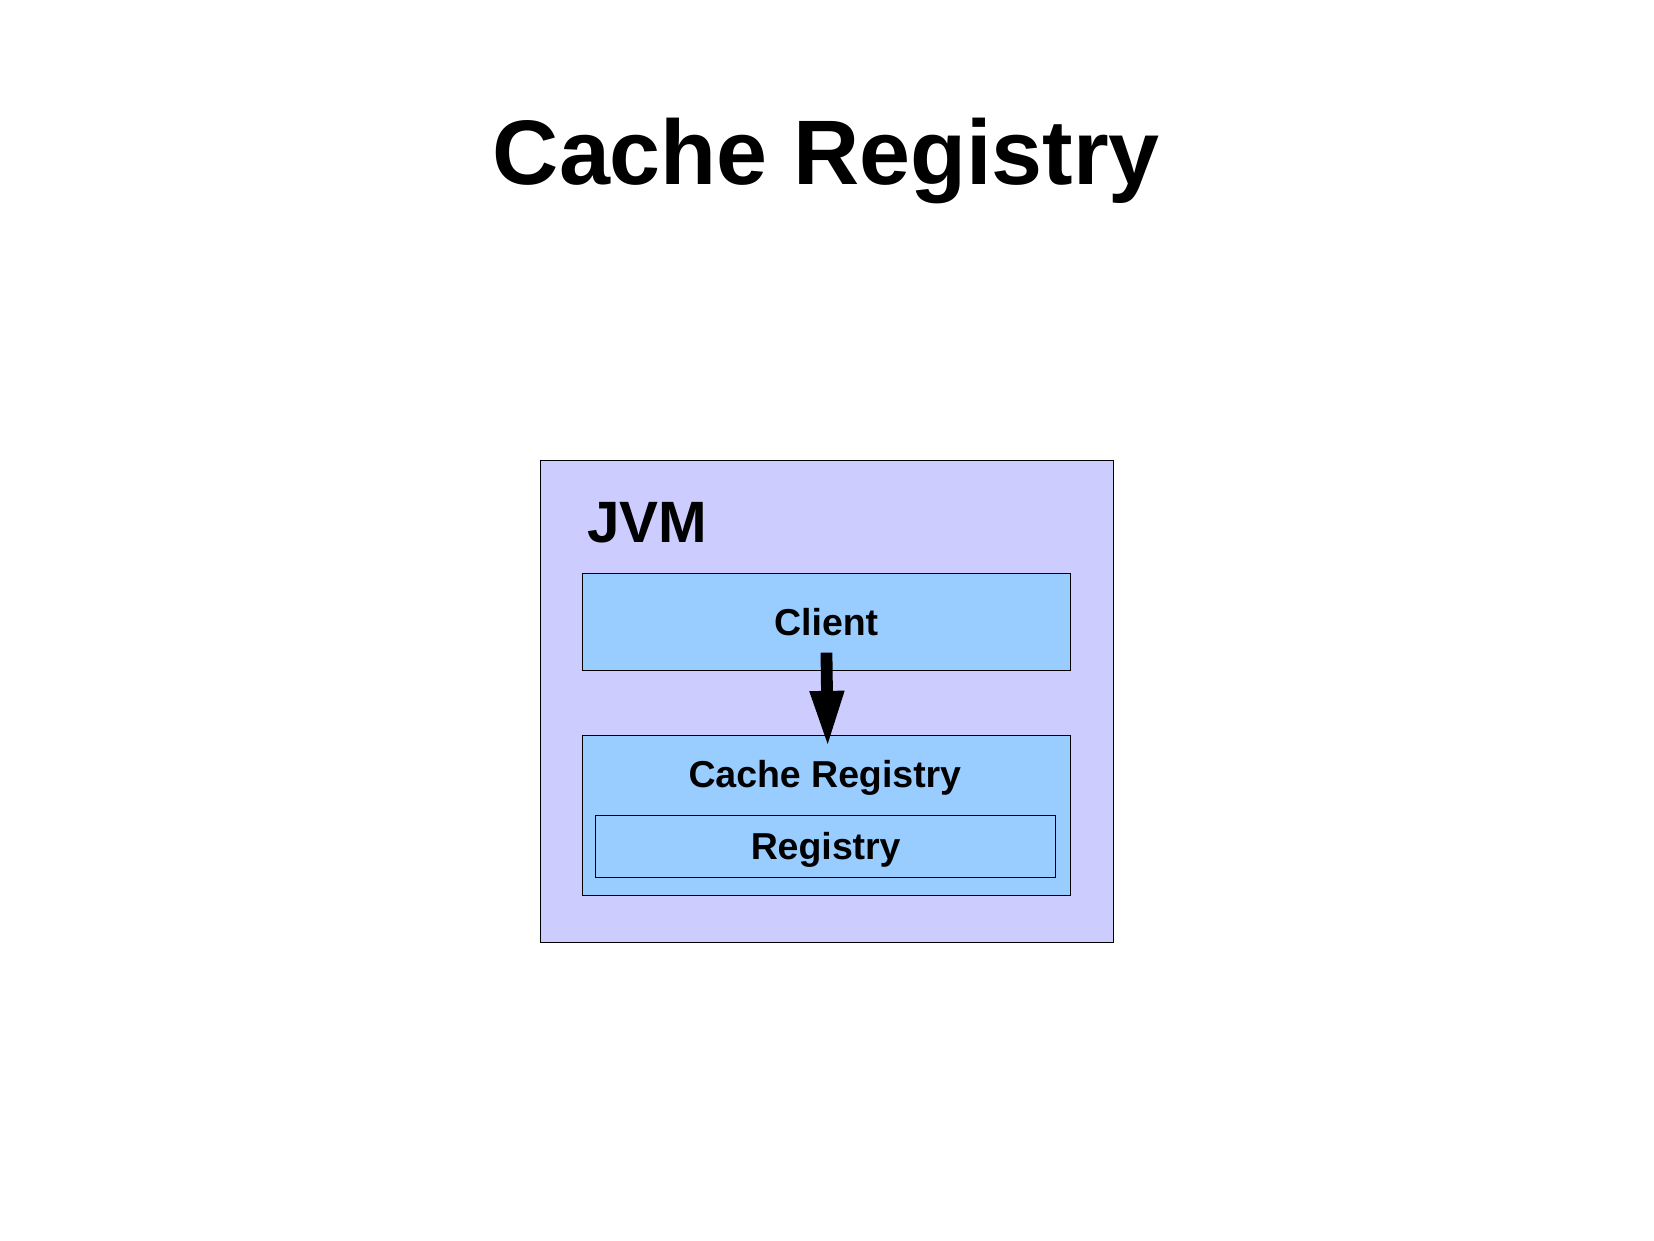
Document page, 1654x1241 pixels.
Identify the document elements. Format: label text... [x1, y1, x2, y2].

text_box Cache Registry [673, 745, 976, 804]
text_box Client [582, 573, 1071, 671]
text_box JVM [572, 482, 722, 564]
title Cache Registry [82, 49, 1571, 257]
text_box [540, 460, 1114, 943]
text_box Registry [595, 815, 1056, 878]
